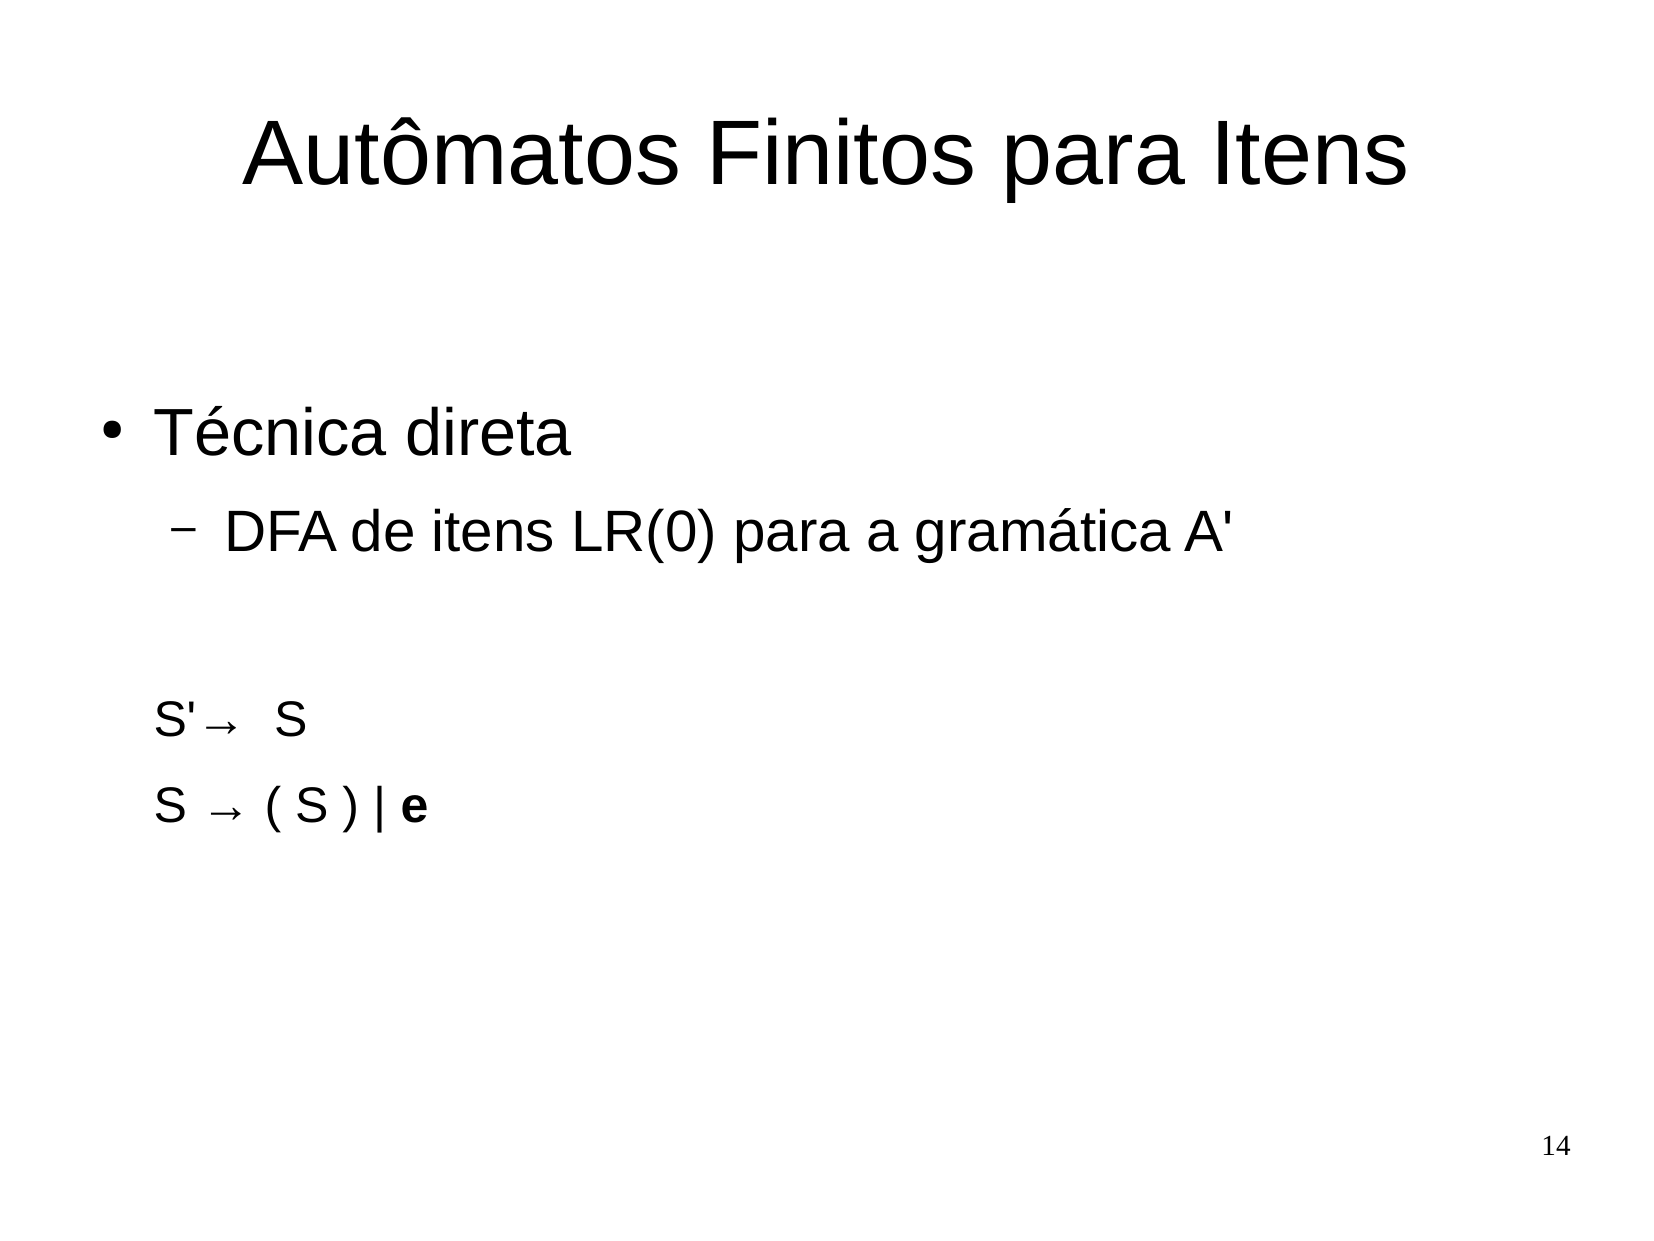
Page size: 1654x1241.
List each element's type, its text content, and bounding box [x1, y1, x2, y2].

title Autômatos Finitos para Itens [82, 49, 1571, 257]
list Técnica direta DFA de itens LR(0) para a gramática A' S'→ S S → ( S ) | e [82, 290, 1571, 1010]
